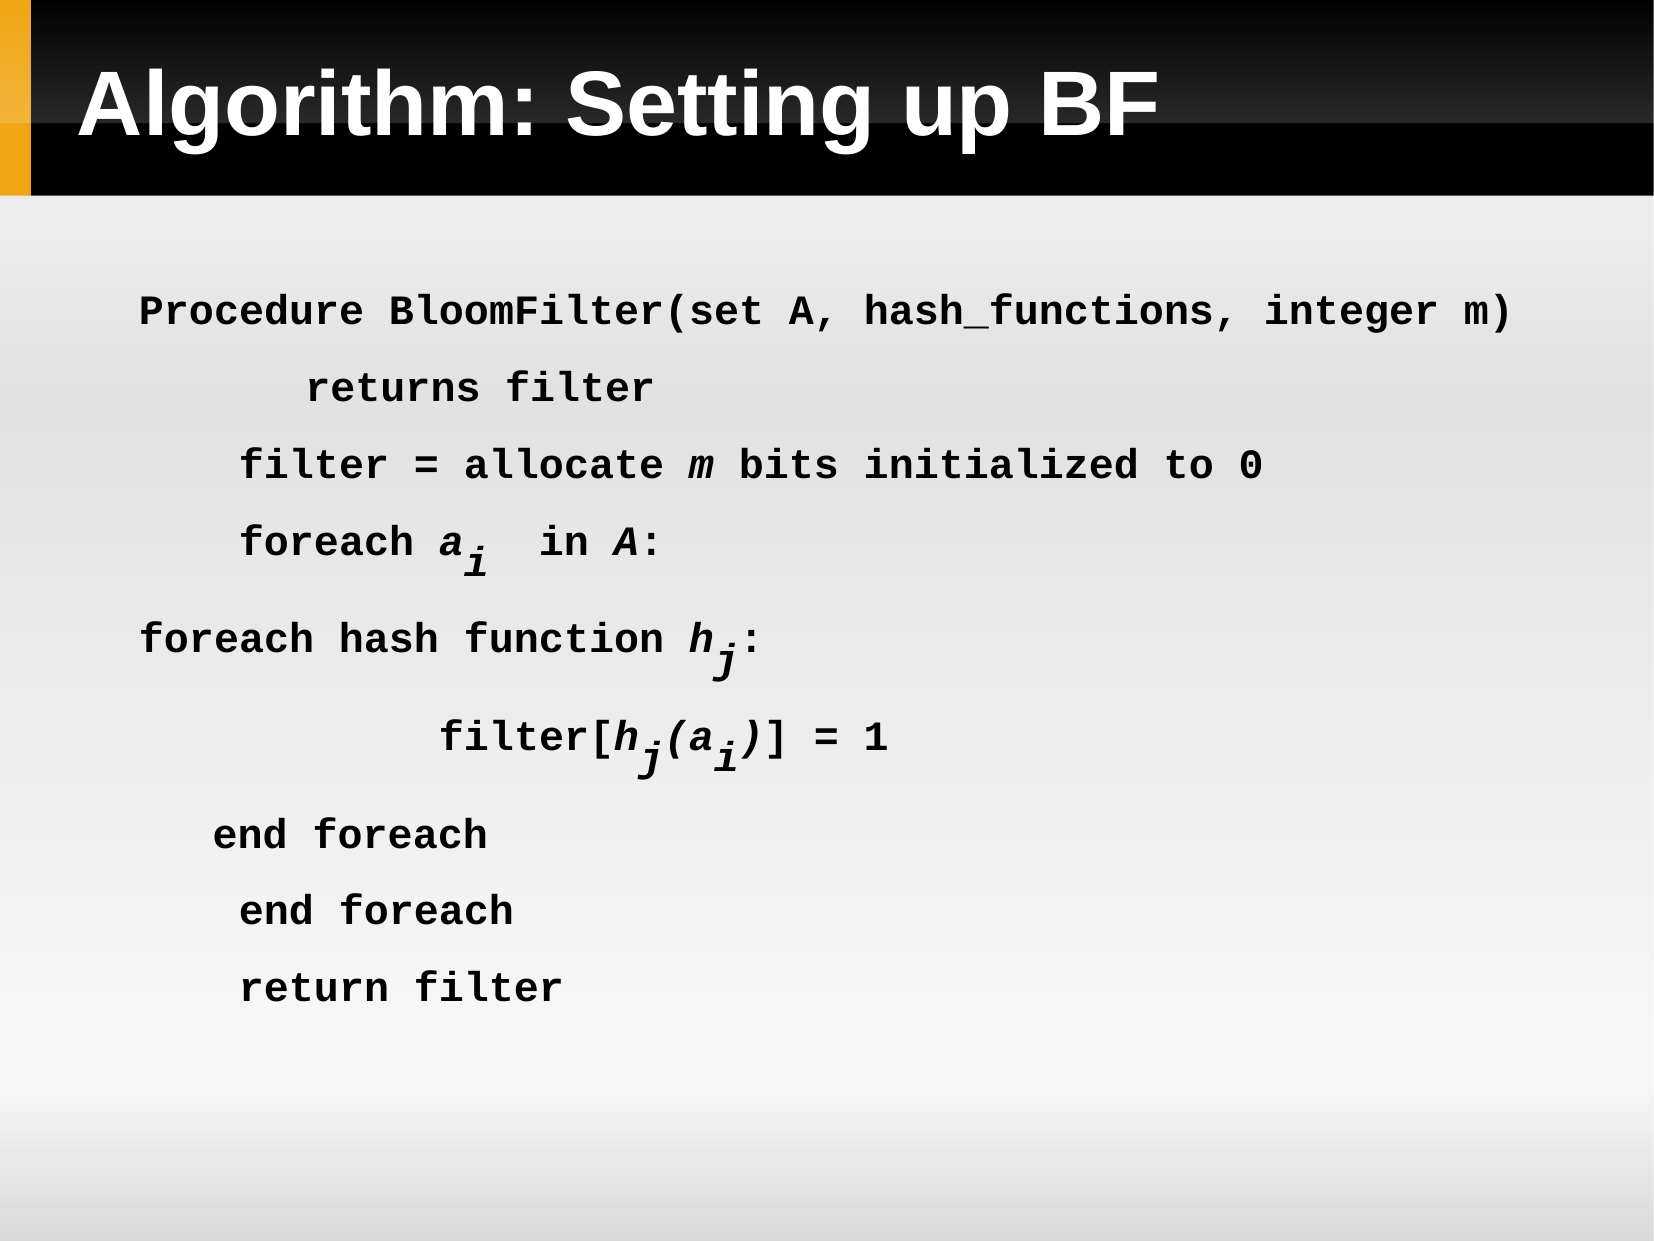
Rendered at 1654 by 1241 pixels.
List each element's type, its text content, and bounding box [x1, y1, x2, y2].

list Procedure BloomFilter(set A, hash_functions, integer m) returns filter filter = allocate m bits initialized to 0 foreach ai in A: foreach hash function hj: filter[hj(ai)] = 1 end foreach end foreach return filter [82, 290, 1571, 1015]
picture [0, 0, 1654, 1241]
title Algorithm: Setting up BF [76, 0, 1565, 208]
